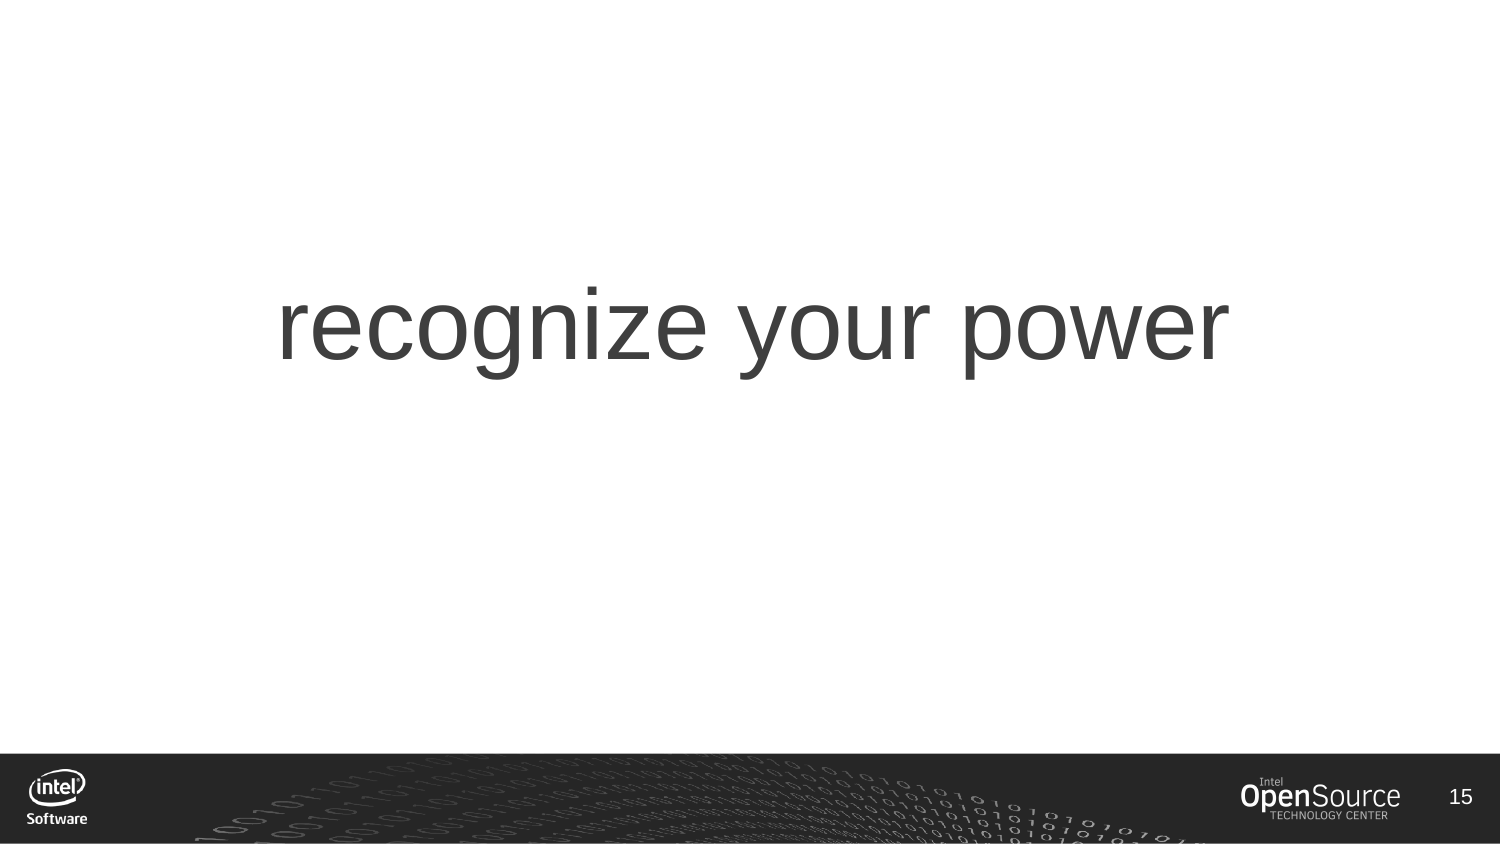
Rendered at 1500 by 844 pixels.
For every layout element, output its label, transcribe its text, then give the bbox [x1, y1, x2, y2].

title recognize your power [79, 259, 1430, 413]
picture [1220, 757, 1418, 839]
picture [27, 753, 87, 844]
